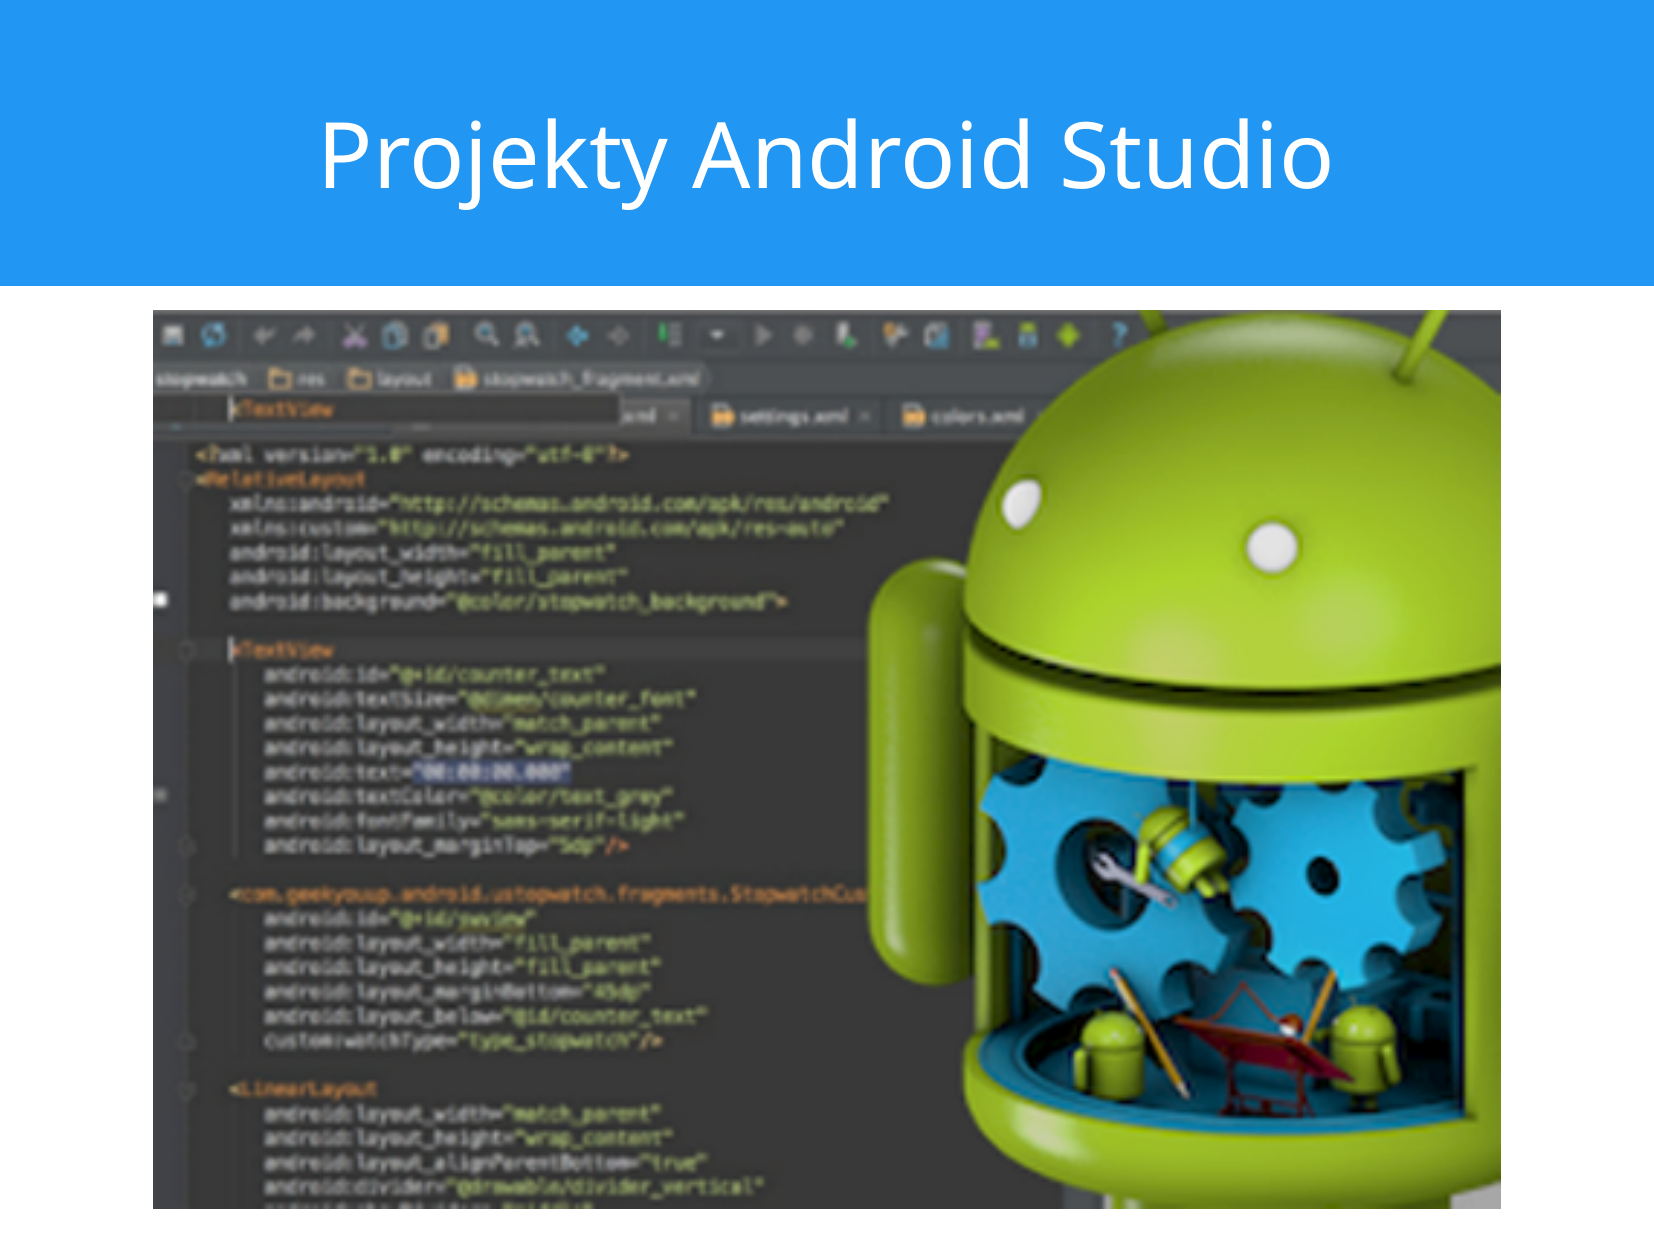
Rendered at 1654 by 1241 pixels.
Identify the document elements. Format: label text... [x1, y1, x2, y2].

title Projekty Android Studio [82, 49, 1571, 257]
picture [153, 310, 1501, 1209]
